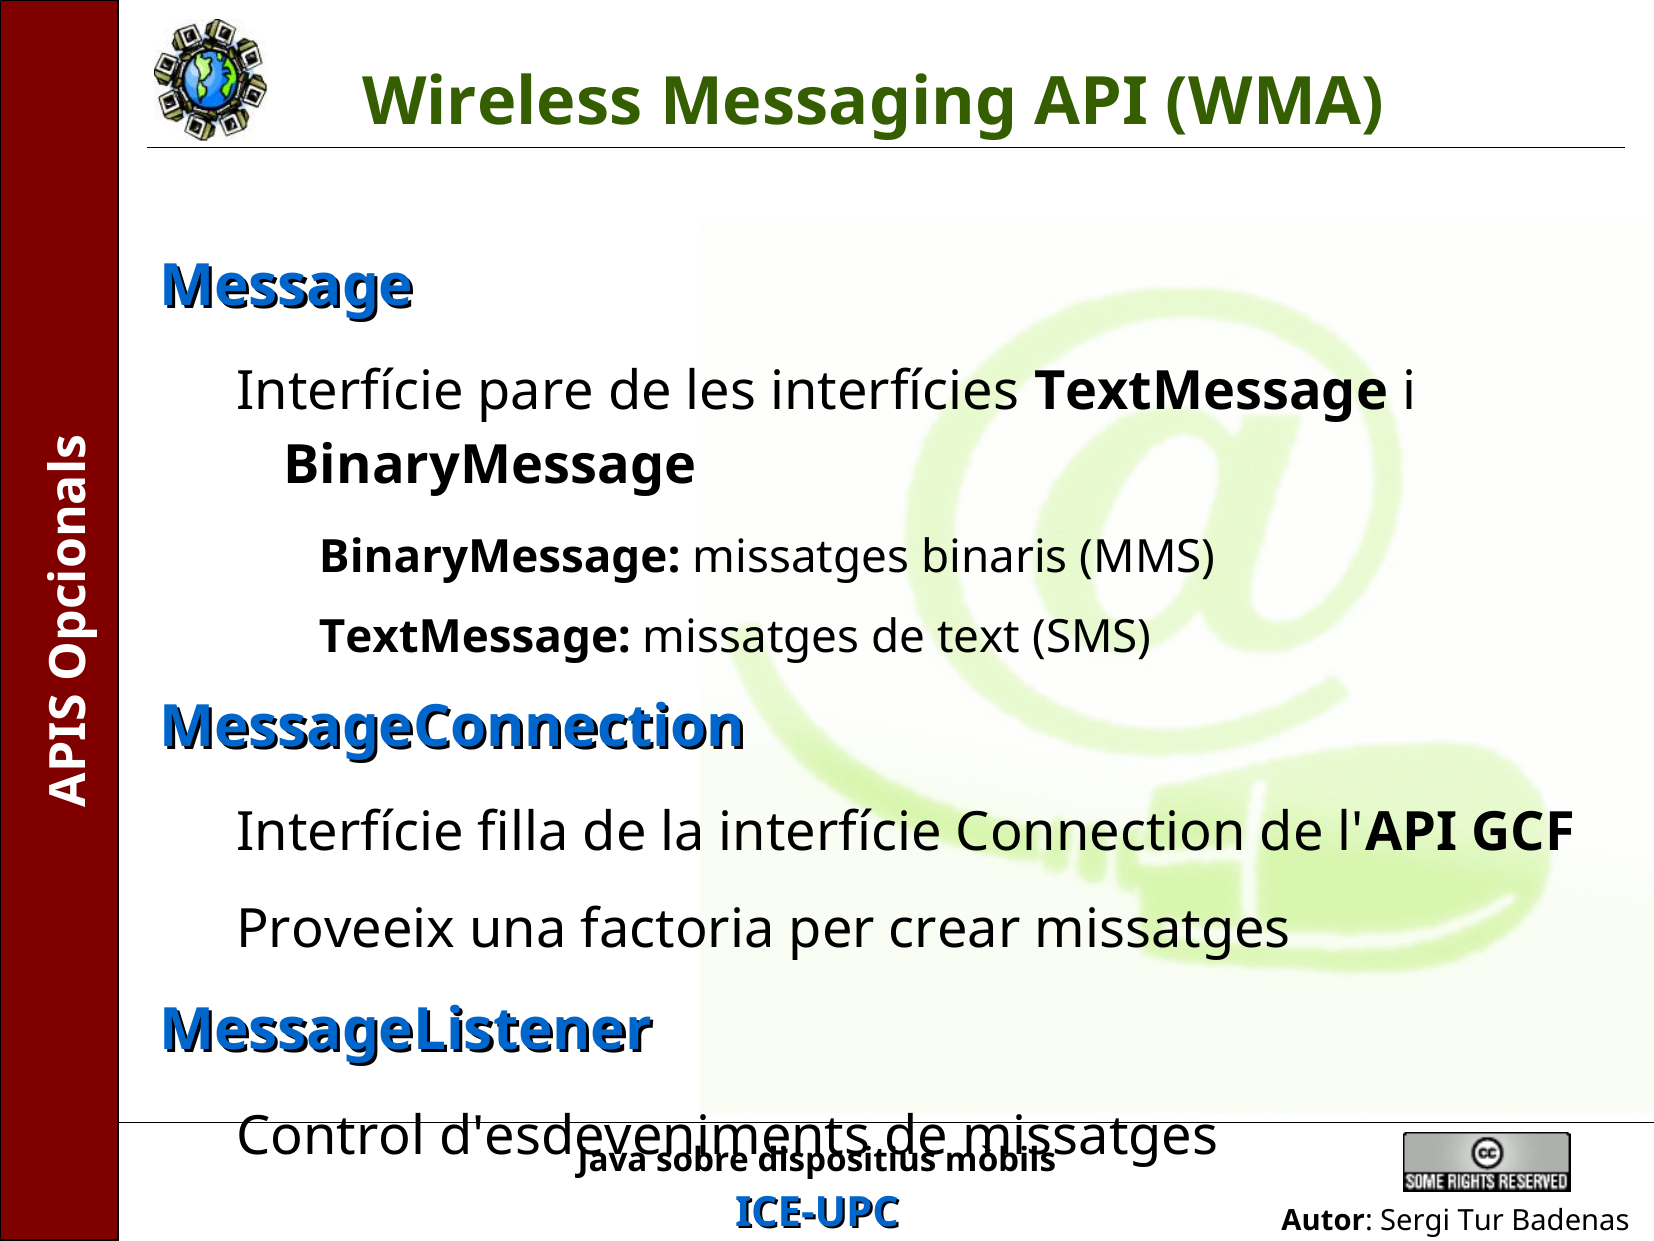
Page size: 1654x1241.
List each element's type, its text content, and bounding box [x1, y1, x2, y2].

title Wireless Messaging API (WMA) [129, 56, 1619, 141]
picture [1403, 1132, 1571, 1192]
list Message Interfície pare de les interfícies TextMessage i BinaryMessage BinaryMessage: missatges binaris (MMS) TextMessage: missatges de text (SMS) MessageConnection Interfície filla de la interfície Connection de l'API GCF Proveeix una factoria per crear missatges MessageListener Control d'esdeveniments de missatges [141, 242, 1630, 1078]
picture [700, 217, 1654, 1113]
picture [154, 19, 268, 56]
